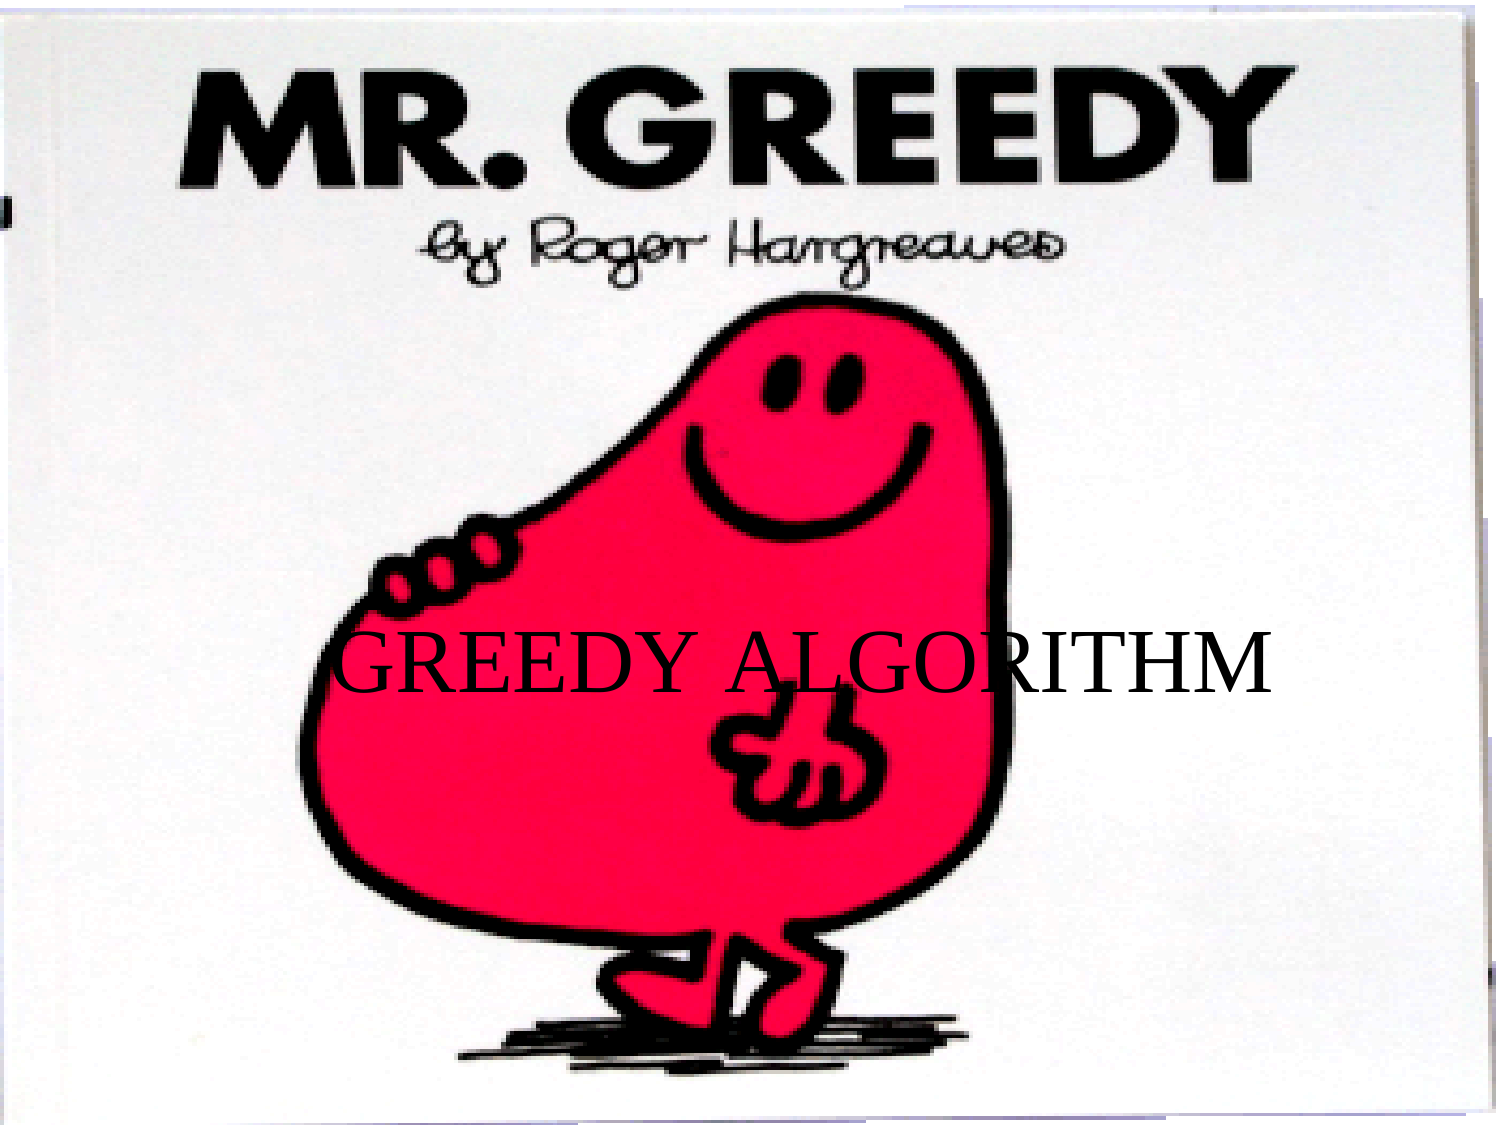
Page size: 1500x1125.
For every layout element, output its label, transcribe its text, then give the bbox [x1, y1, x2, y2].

title GREEDY ALGORITHM [165, 562, 1441, 751]
picture [0, 5, 1500, 1125]
